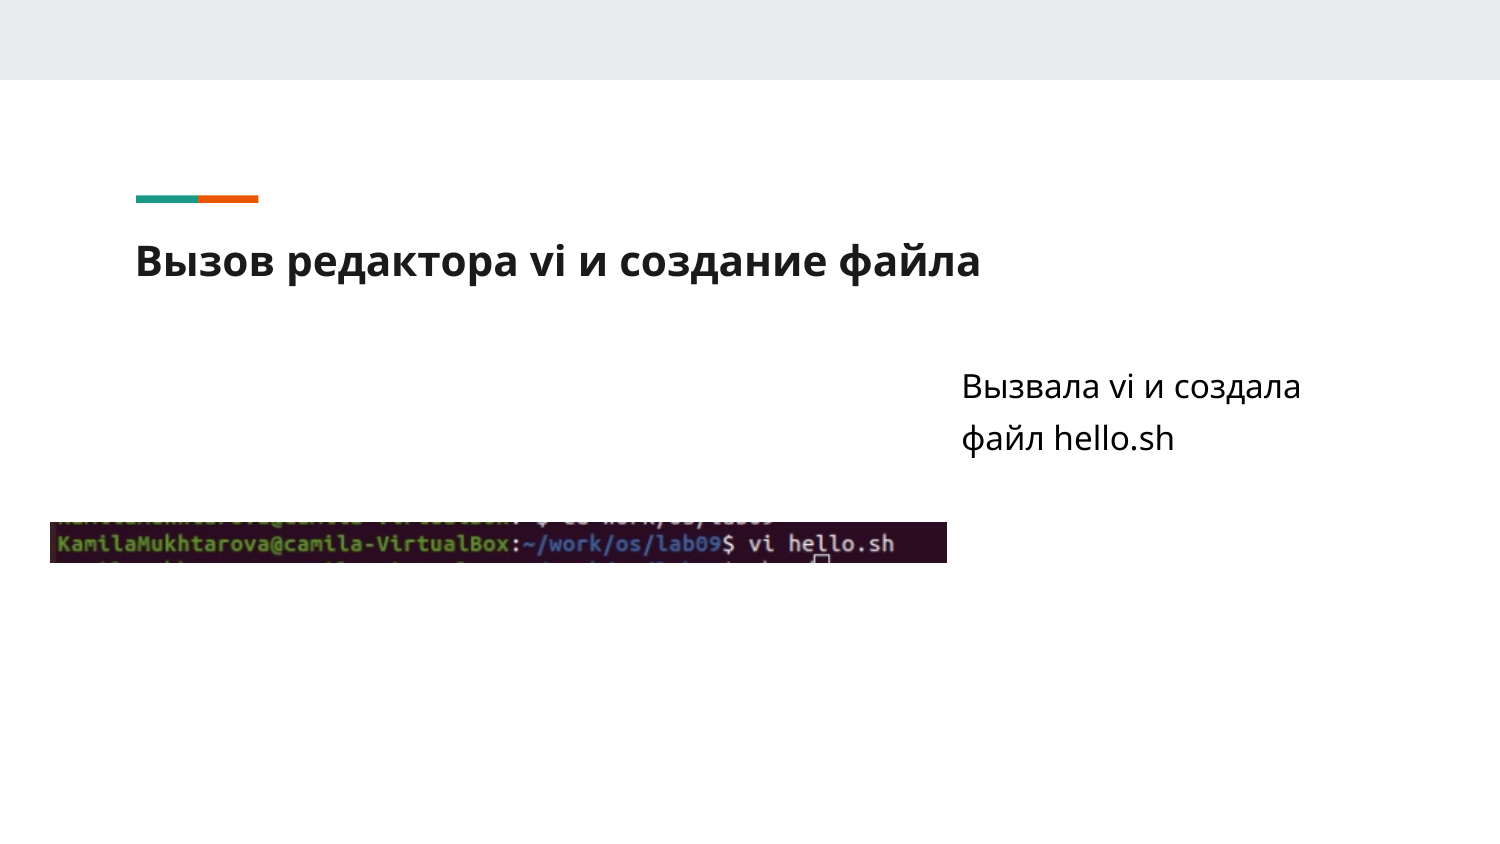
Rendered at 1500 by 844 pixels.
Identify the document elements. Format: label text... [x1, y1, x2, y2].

title Вызов редактора vi и создание файла [119, 216, 1381, 305]
picture [50, 522, 947, 563]
list Вызвала vi и создала файл hello.sh [946, 341, 1381, 712]
